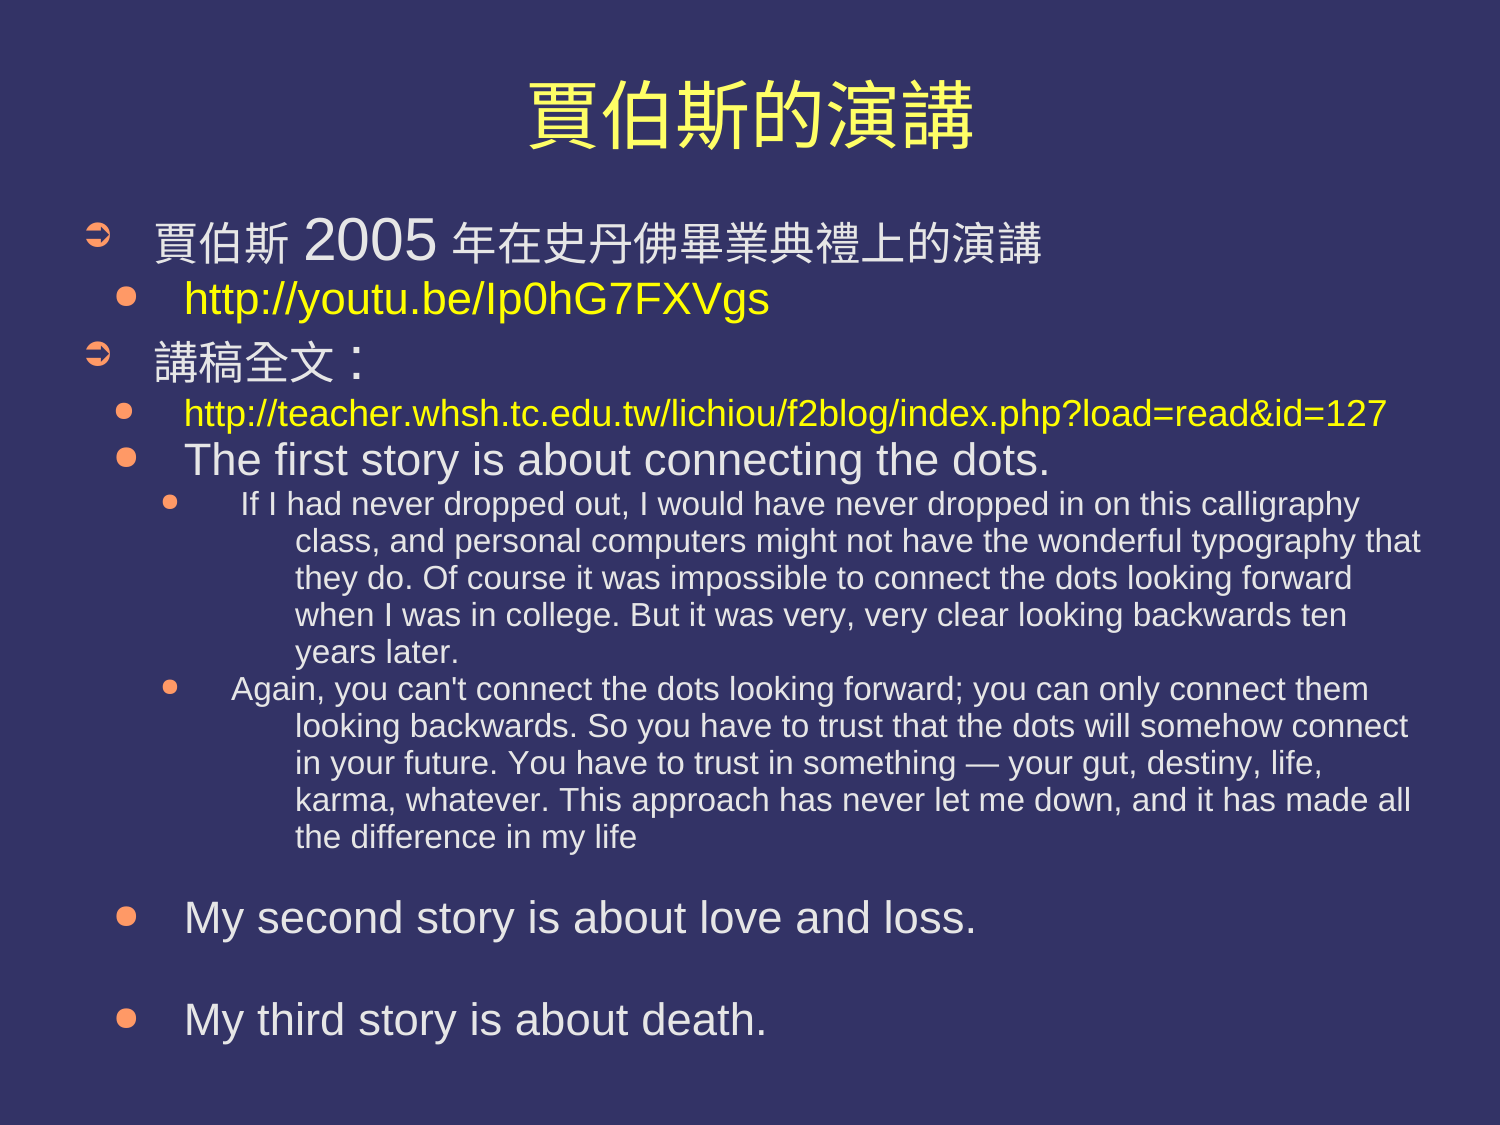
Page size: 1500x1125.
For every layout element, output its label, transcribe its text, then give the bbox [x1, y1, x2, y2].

list 賈伯斯2005年在史丹佛畢業典禮上的演講 http://youtu.be/Ip0hG7FXVgs 講稿全文: http://teacher.whsh.tc.edu.tw/lichiou/f2blog/index.php?load=read&id=127 The first story is about connecting the dots. If I had never dropped out, I would have never dropped in on this calligraphy class, and personal computers might not have the wonderful typography that they do. Of course it was impossible to connect the dots looking forward when I was in college. But it was very, very clear looking backwards ten years later. Again, you can't connect the dots looking forward; you can only connect them looking backwards. So you have to trust that the dots will somehow connect in your future. You have to trust in something — your gut, destiny, life, karma, whatever. This approach has never let me down, and it has made all the difference in my life My second story is about love and loss. My third story is about death. [70, 205, 1424, 1125]
title 賈伯斯的演講 [110, 17, 1392, 205]
